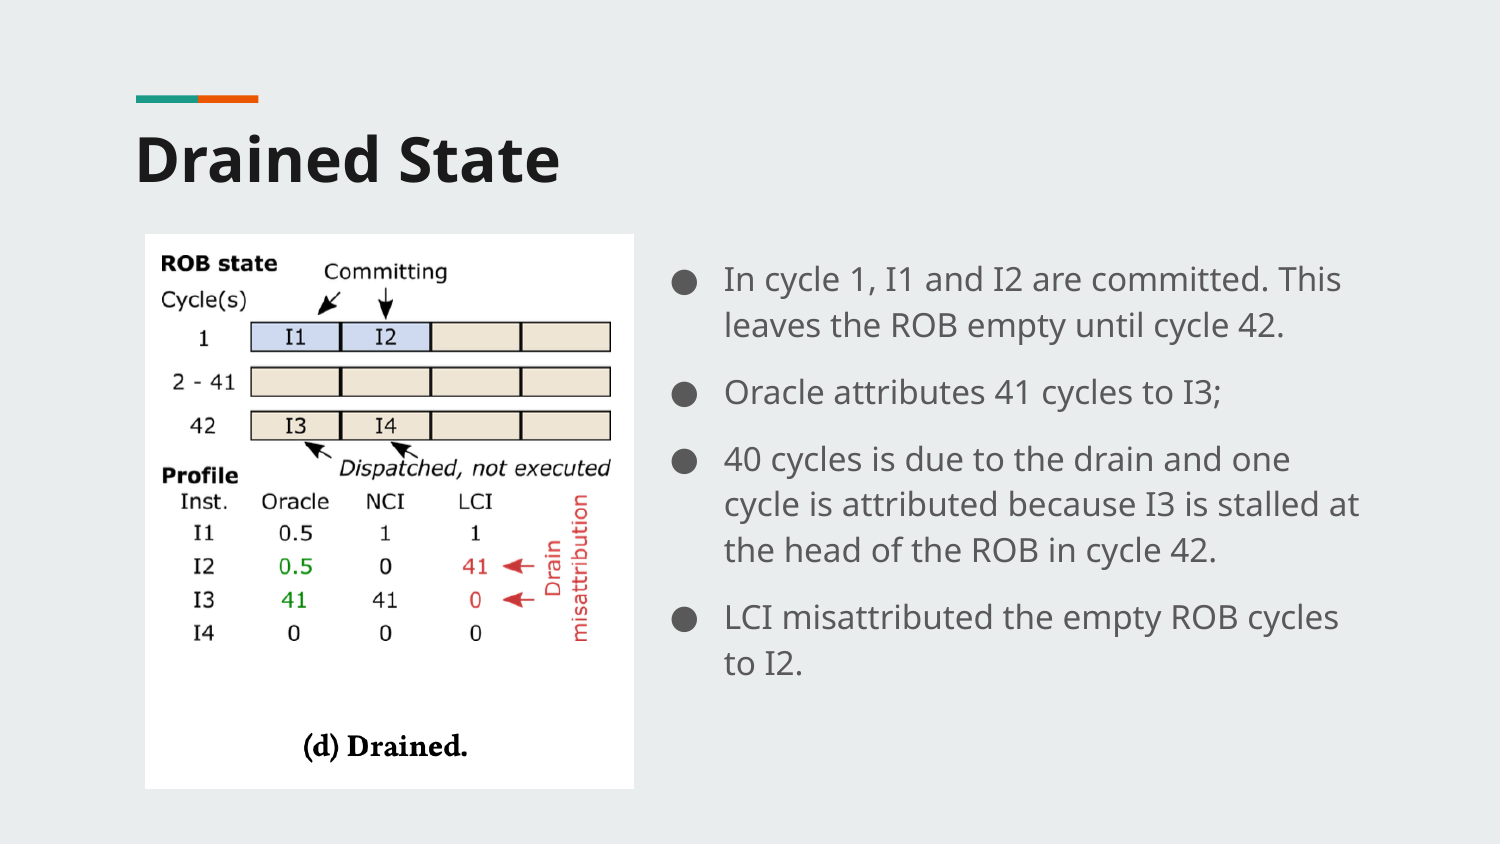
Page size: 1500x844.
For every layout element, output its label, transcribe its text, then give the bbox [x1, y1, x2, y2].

text_box In cycle 1, I1 and I2 are committed. This leaves the ROB empty until cycle 42. Oracle attributes 41 cycles to I3; 40 cycles is due to the drain and one cycle is attributed because I3 is stalled at the head of the ROB in cycle 42. LCI misattributed the empty ROB cycles to I2. [634, 246, 1381, 786]
text_box Drained State [119, 104, 1381, 246]
picture [145, 234, 634, 789]
